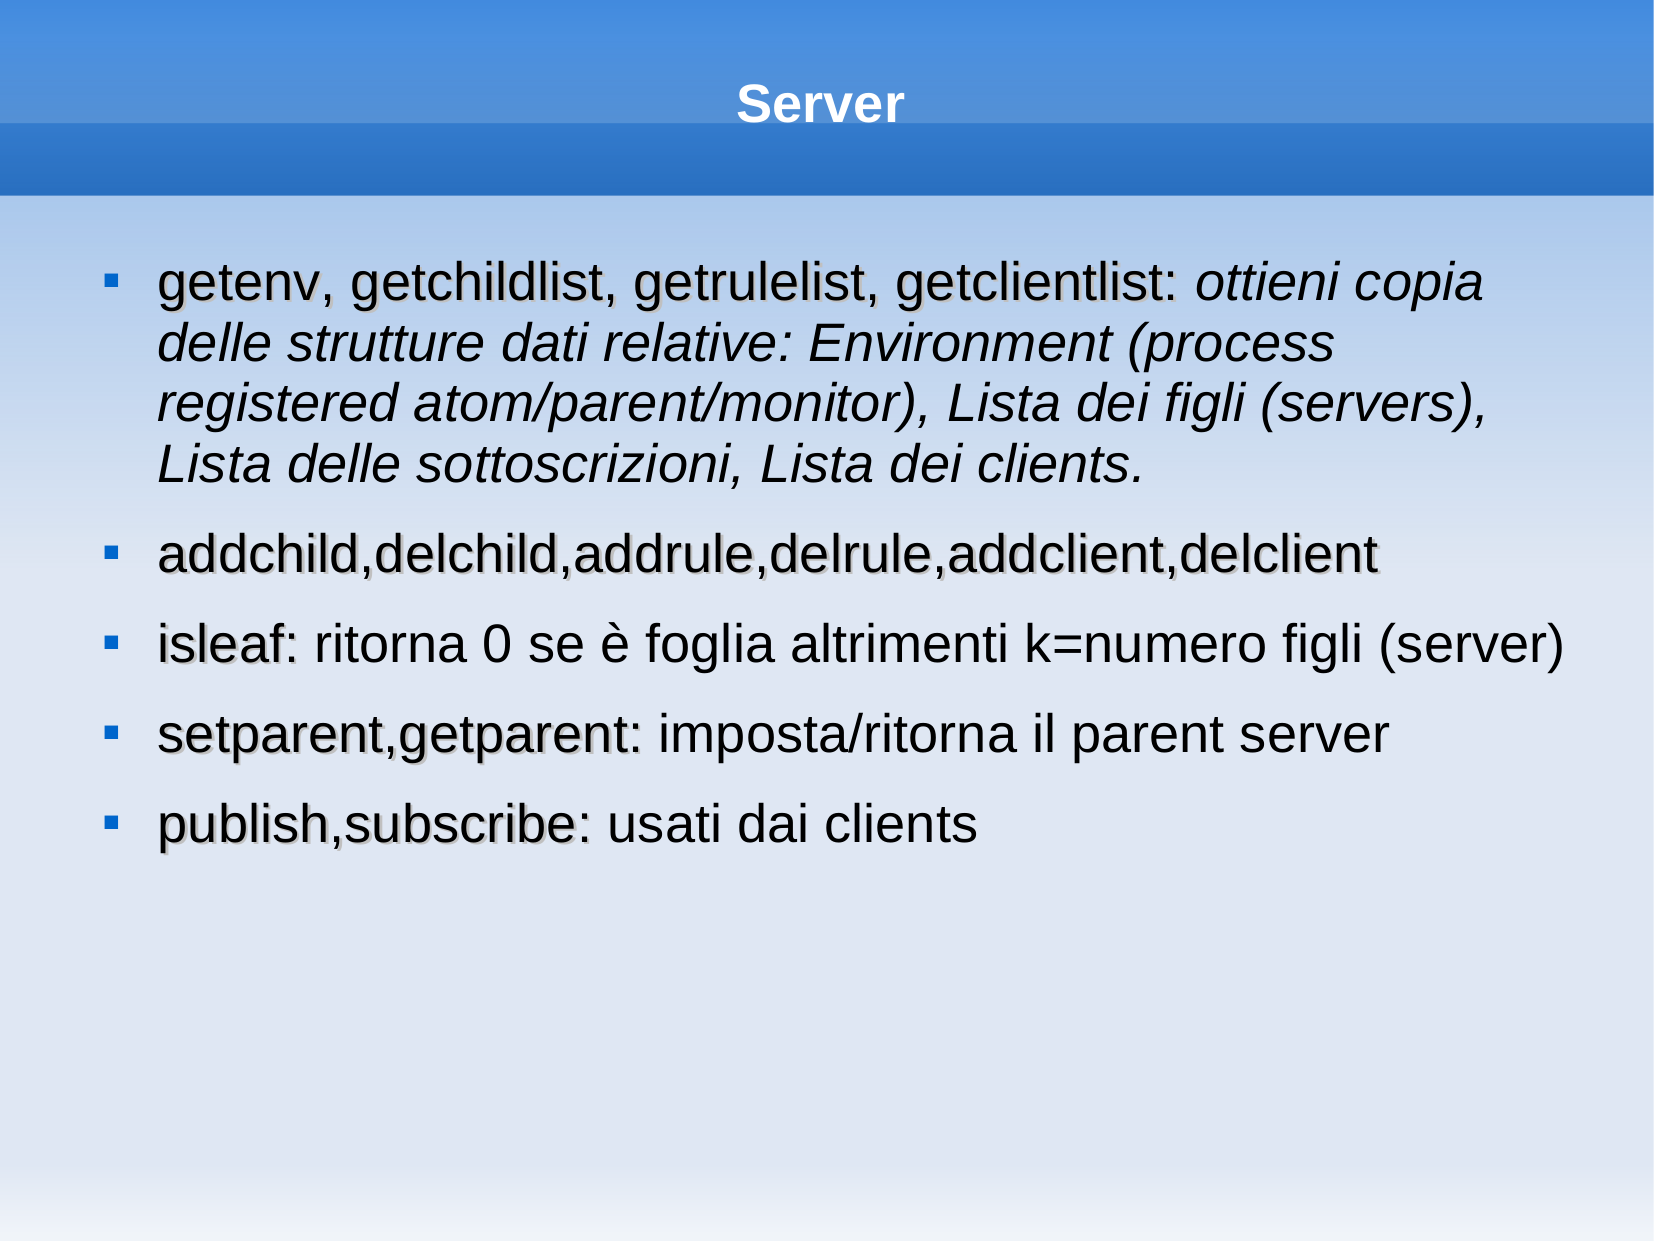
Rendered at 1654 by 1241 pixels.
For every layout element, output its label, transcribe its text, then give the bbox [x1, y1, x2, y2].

title Server [76, 7, 1565, 200]
picture [0, 0, 1654, 1241]
list getenv, getchildlist, getrulelist, getclientlist: ottieni copia delle strutture dati relative: Environment (process registered atom/parent/monitor), Lista dei figli (servers), Lista delle sottoscrizioni, Lista dei clients. addchild,delchild,addrule,delrule,addclient,delclient isleaf: ritorna 0 se è foglia altrimenti k=numero figli (server) setparent,getparent: imposta/ritorna il parent server publish,subscribe: usati dai clients [86, 251, 1576, 1056]
